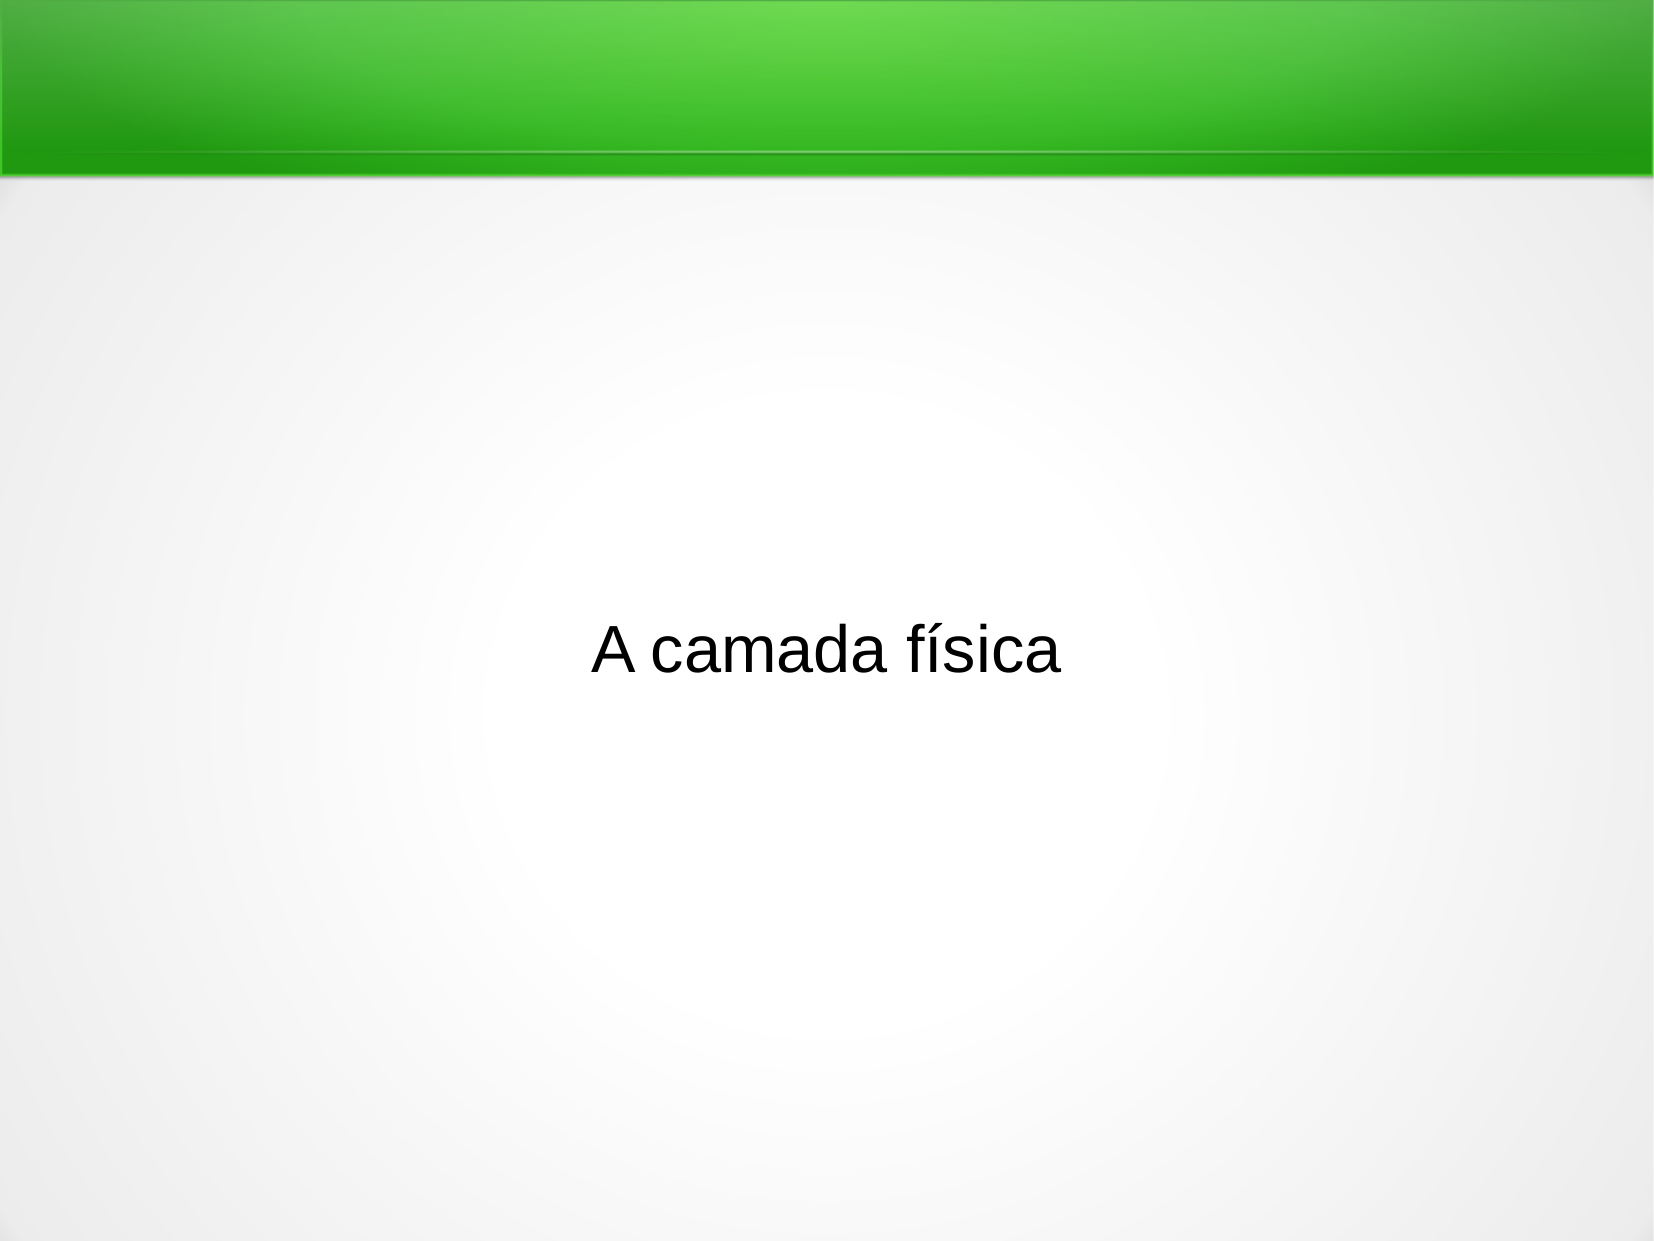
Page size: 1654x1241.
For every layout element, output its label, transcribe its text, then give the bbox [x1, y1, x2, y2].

picture [0, 0, 1654, 1241]
subtitle A camada física [82, 290, 1571, 1010]
